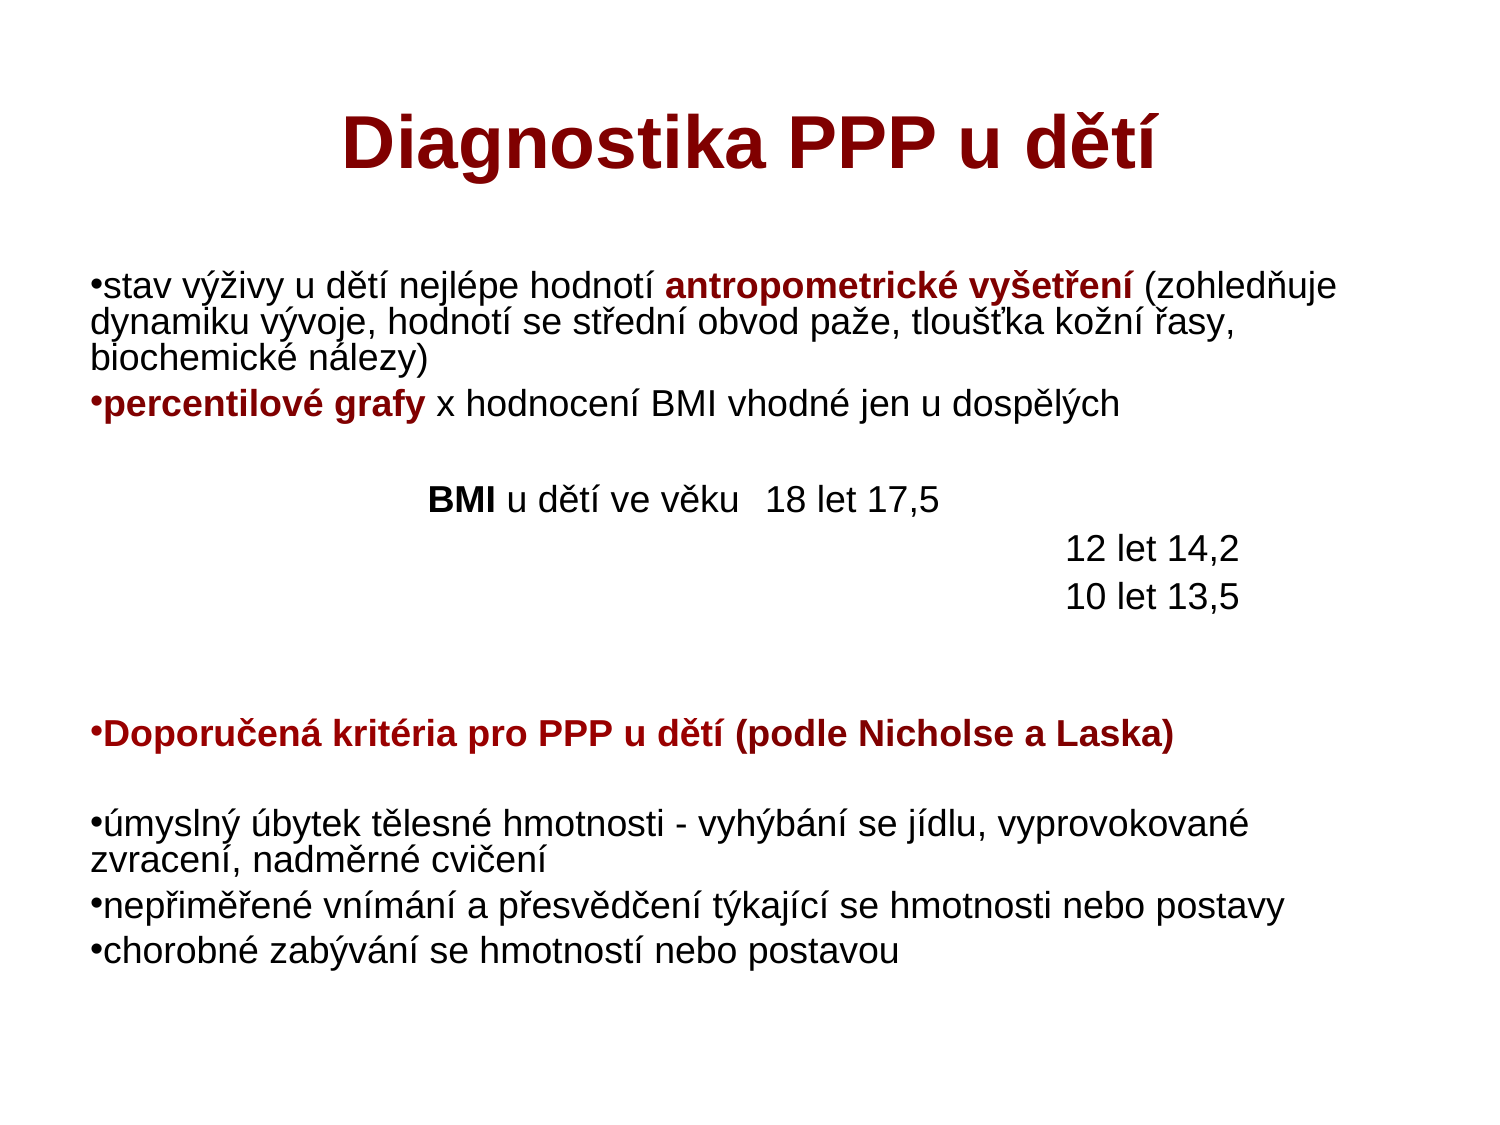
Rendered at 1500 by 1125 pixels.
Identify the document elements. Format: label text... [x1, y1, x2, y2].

list stav výživy u dětí nejlépe hodnotí antropometrické vyšetření (zohledňuje dynamiku vývoje, hodnotí se střední obvod paže, tloušťka kožní řasy, biochemické nálezy) percentilové grafy x hodnocení BMI vhodné jen u dospělých BMI u dětí ve věku 18 let 17,5 12 let 14,2 10 let 13,5 Doporučená kritéria pro PPP u dětí (podle Nicholse a Laska) úmyslný úbytek tělesné hmotnosti - vyhýbání se jídlu, vyprovokované zvracení, nadměrné cvičení nepřiměřené vnímání a přesvědčení týkající se hmotnosti nebo postavy chorobné zabývání se hmotností nebo postavou [75, 262, 1426, 1005]
title Diagnostika PPP u dětí [75, 45, 1426, 233]
